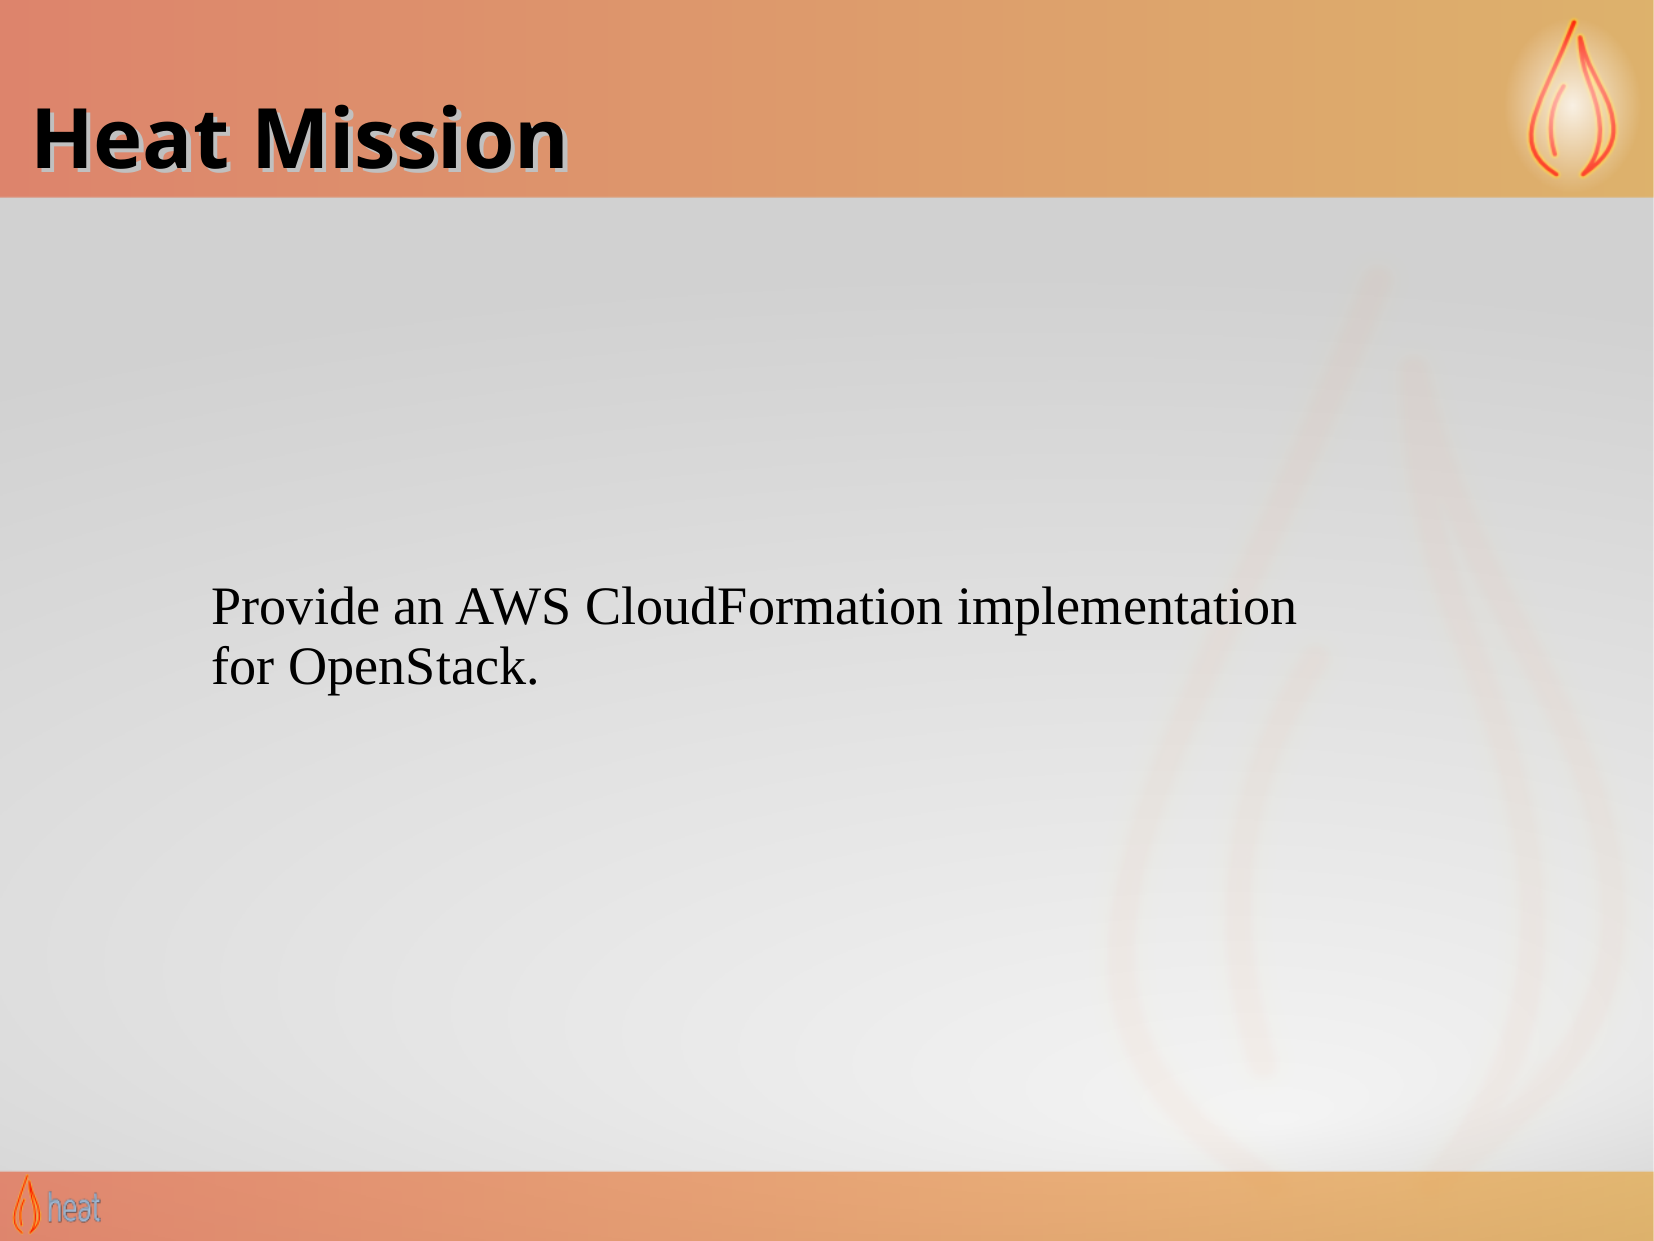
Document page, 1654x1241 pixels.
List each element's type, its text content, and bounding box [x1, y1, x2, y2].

text_box Provide an AWS CloudFormation implementation for OpenStack. [196, 569, 1313, 704]
picture [0, 0, 1654, 1241]
title Heat Mission [30, 23, 1606, 249]
